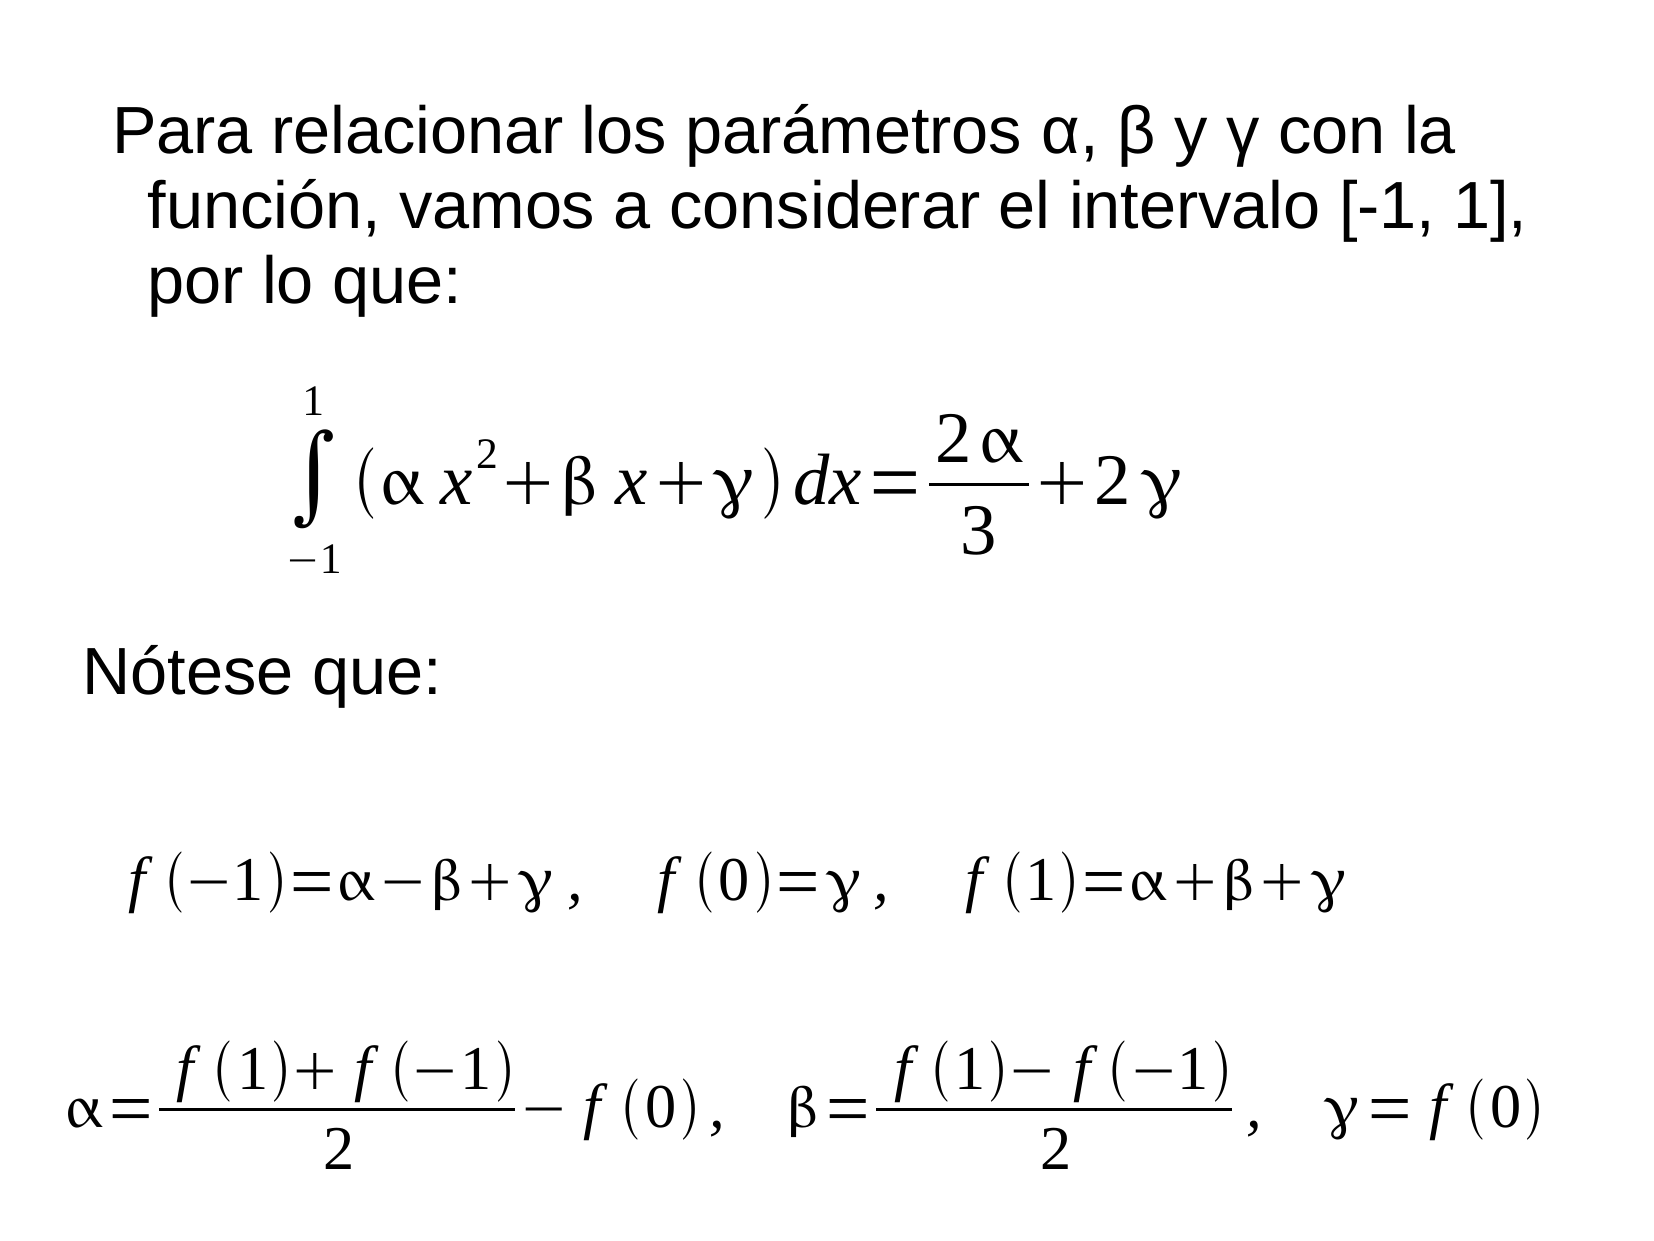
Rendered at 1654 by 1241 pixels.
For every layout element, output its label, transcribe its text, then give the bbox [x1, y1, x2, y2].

text_box Nótese que: [82, 610, 1571, 733]
chart [277, 376, 1192, 584]
chart [59, 1033, 1551, 1184]
chart [107, 844, 1355, 916]
subtitle Para relacionar los parámetros α, β y γ con la función, vamos a considerar el intervalo [-1, 1], por lo que: [76, 88, 1565, 323]
